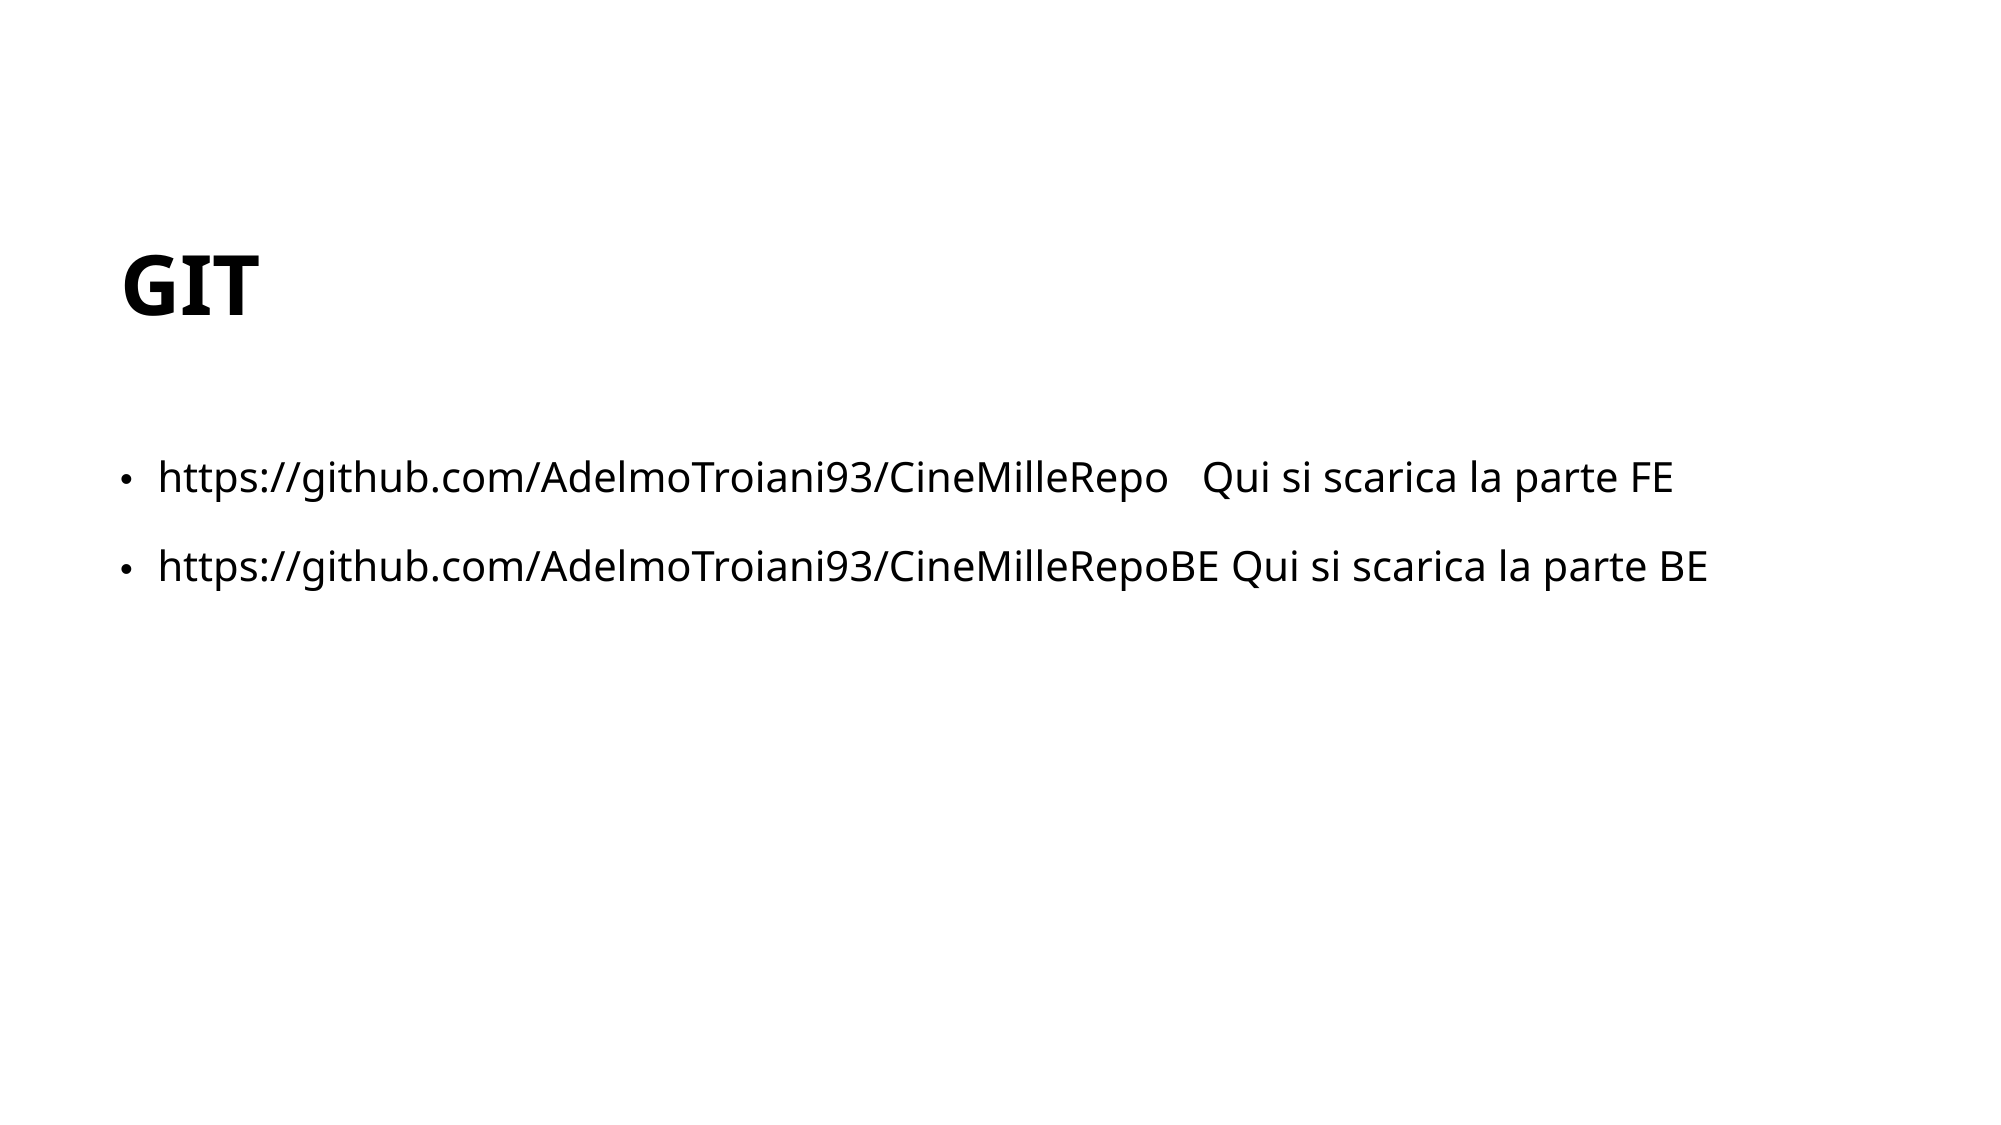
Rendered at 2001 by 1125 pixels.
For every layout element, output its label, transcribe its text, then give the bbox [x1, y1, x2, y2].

list https://github.com/AdelmoTroiani93/CineMilleRepo Qui si scarica la parte FE https://github.com/AdelmoTroiani93/CineMilleRepoBE Qui si scarica la parte BE [105, 431, 1892, 1017]
title GIT [105, 224, 1892, 405]
